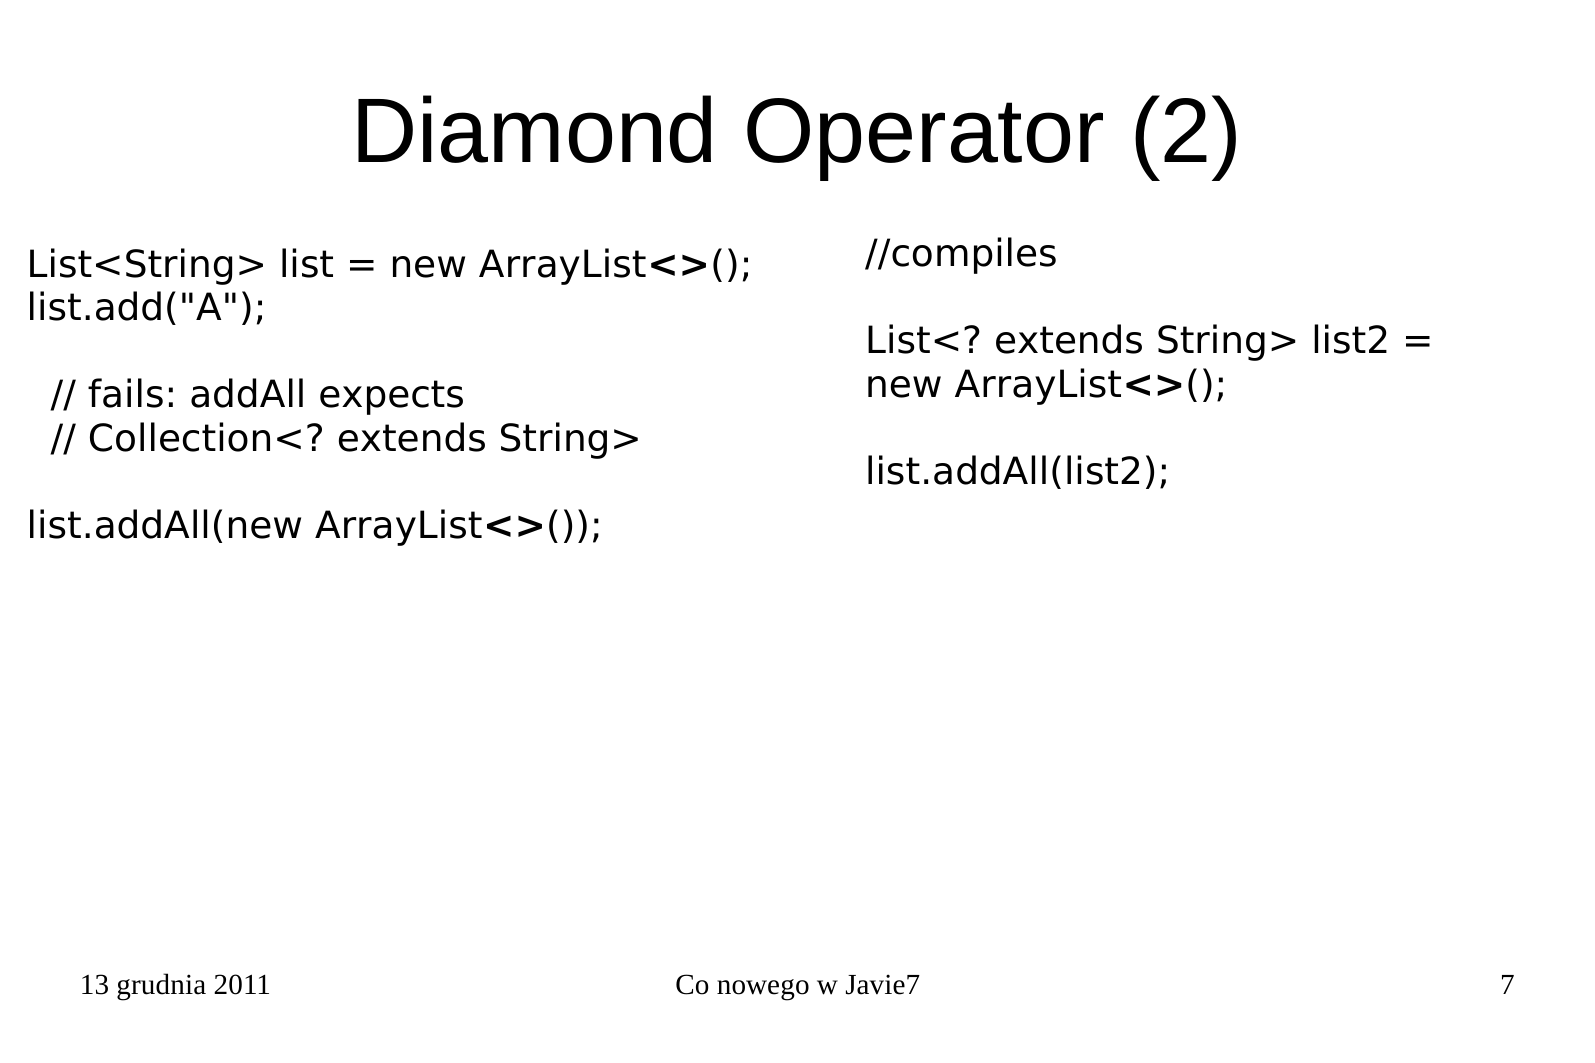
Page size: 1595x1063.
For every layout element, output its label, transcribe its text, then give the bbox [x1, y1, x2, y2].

title Diamond Operator (2) [79, 42, 1515, 220]
text_box //compiles List<? extends String> list2 = new ArrayList<>(); list.addAll(list2); [850, 224, 1465, 650]
text_box List<String> list = new ArrayList<>(); list.add("A"); // fails: addAll expects // Collection<? extends String> list.addAll(new ArrayList<>()); [11, 234, 768, 598]
